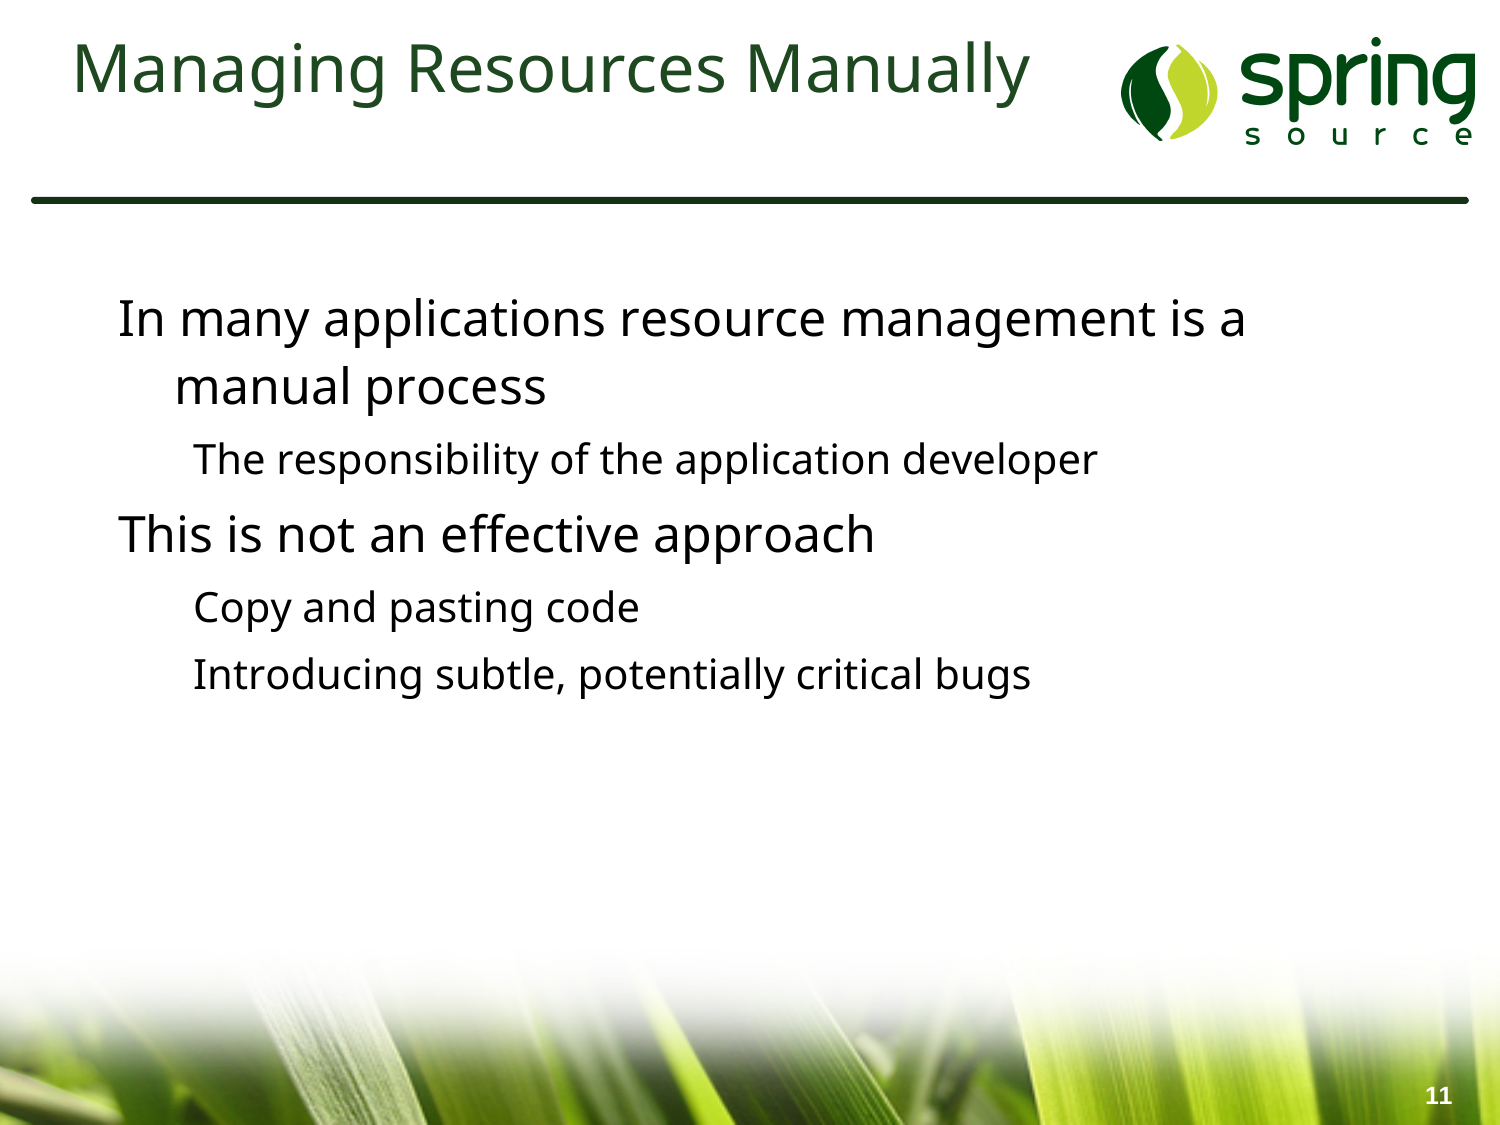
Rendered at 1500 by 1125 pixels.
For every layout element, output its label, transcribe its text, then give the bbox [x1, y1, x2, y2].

picture [1121, 37, 1475, 145]
list In many applications resource management is a manual process The responsibility of the application developer This is not an effective approach Copy and pasting code Introducing subtle, potentially critical bugs [103, 275, 1394, 938]
title Managing Resources Manually [56, 13, 1089, 191]
picture [0, 944, 1500, 1125]
